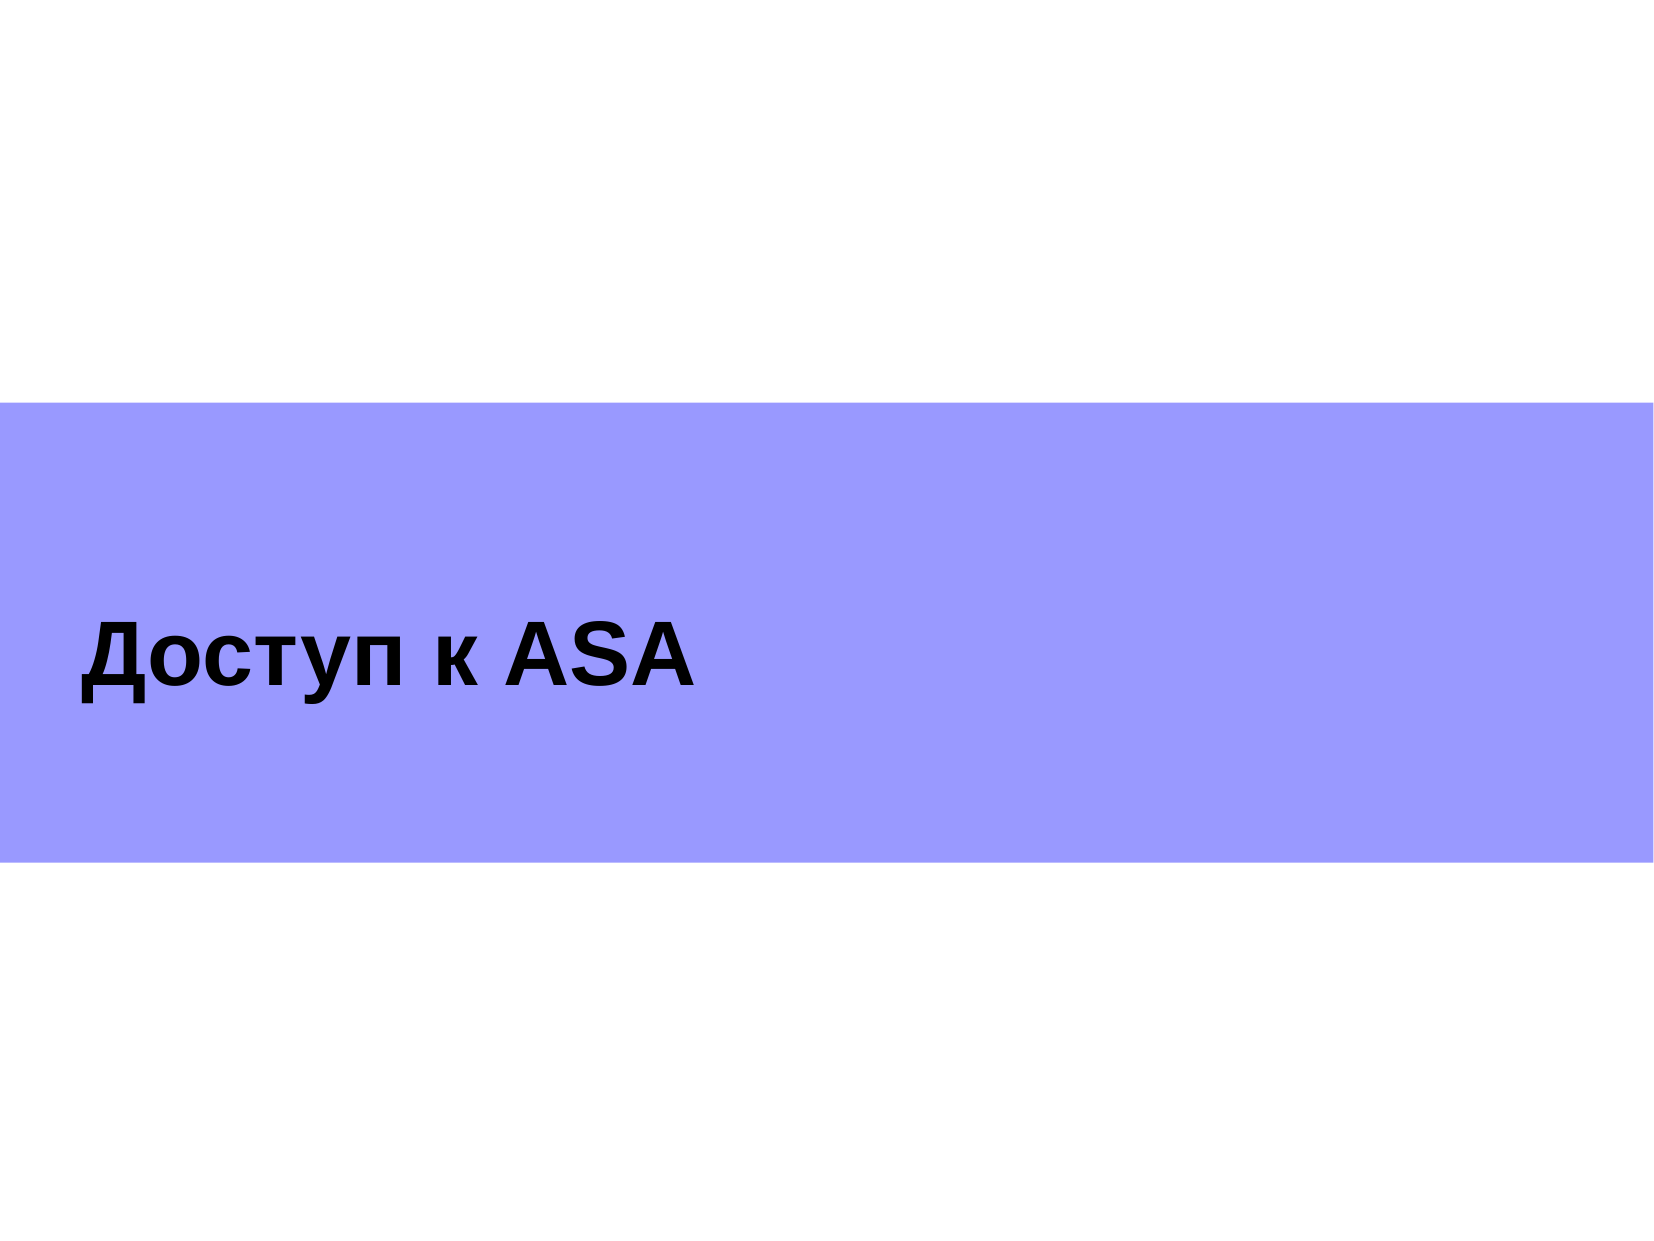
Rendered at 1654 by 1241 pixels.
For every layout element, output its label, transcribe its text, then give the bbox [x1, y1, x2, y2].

text_box Доступ к ASA [67, 600, 1530, 772]
